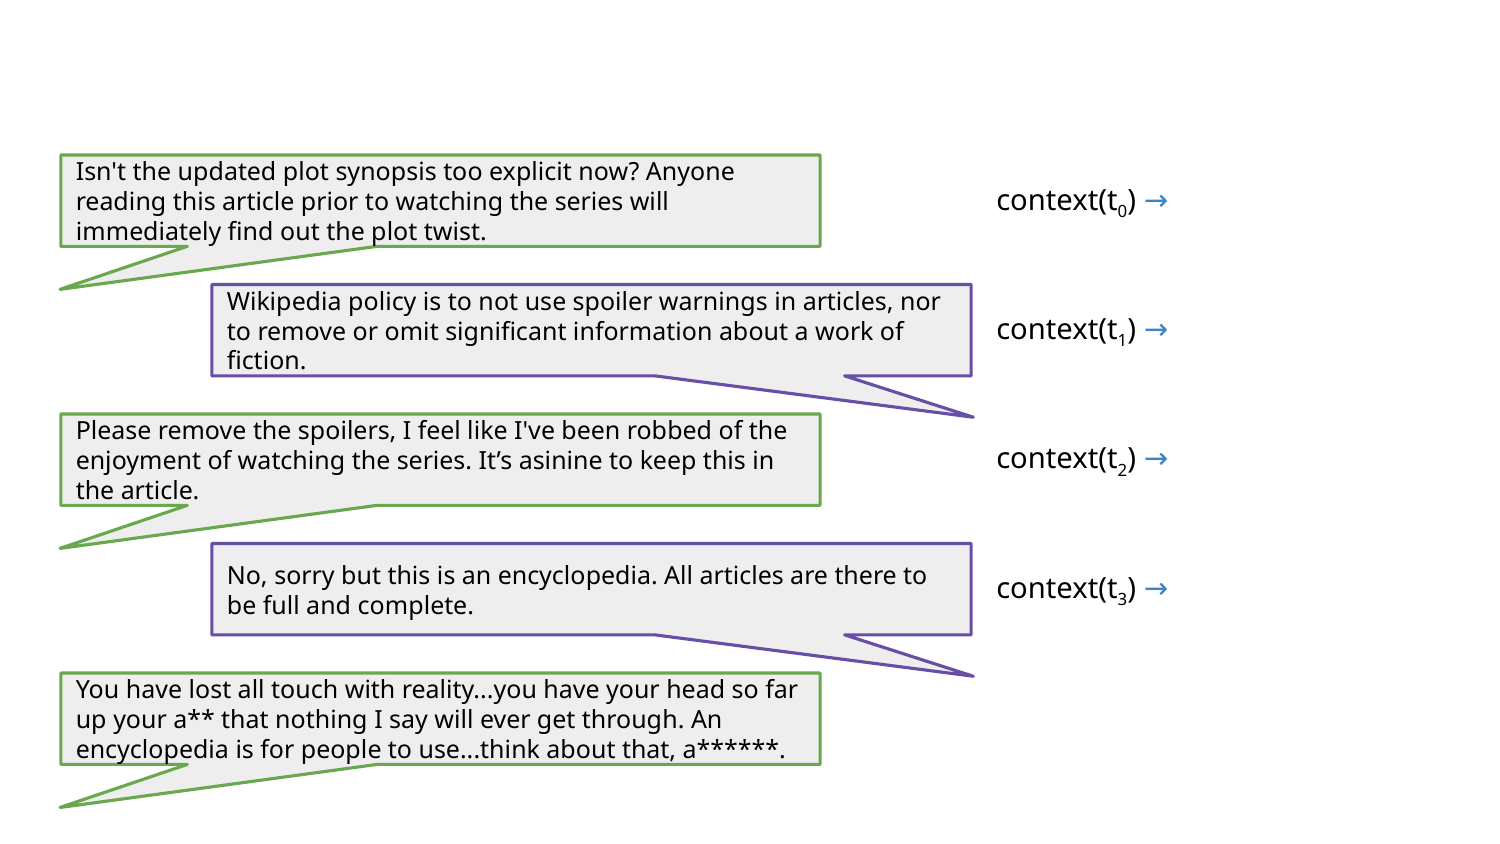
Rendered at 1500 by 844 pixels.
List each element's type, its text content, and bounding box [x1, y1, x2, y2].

text_box Please remove the spoilers, I feel like I've been robbed of the enjoyment of watching the series. It’s asinine to keep this in the article. [60, 413, 821, 549]
text_box context(t1) → [981, 295, 1491, 366]
text_box context(t0) → [981, 165, 1491, 236]
text_box context(t2) → [981, 424, 1491, 495]
text_box You have lost all touch with reality...you have your head so far up your a** that nothing I say will ever get through. An encyclopedia is for people to use...think about that, a******. [60, 673, 821, 808]
text_box context(t3) → [981, 554, 1491, 625]
text_box No, sorry but this is an encyclopedia. All articles are there to be full and complete. [211, 543, 974, 677]
text_box Wikipedia policy is to not use spoiler warnings in articles, nor to remove or omit significant information about a work of fiction. [211, 284, 974, 418]
text_box Isn't the updated plot synopsis too explicit now? Anyone reading this article prior to watching the series will immediately find out the plot twist. [60, 154, 821, 290]
